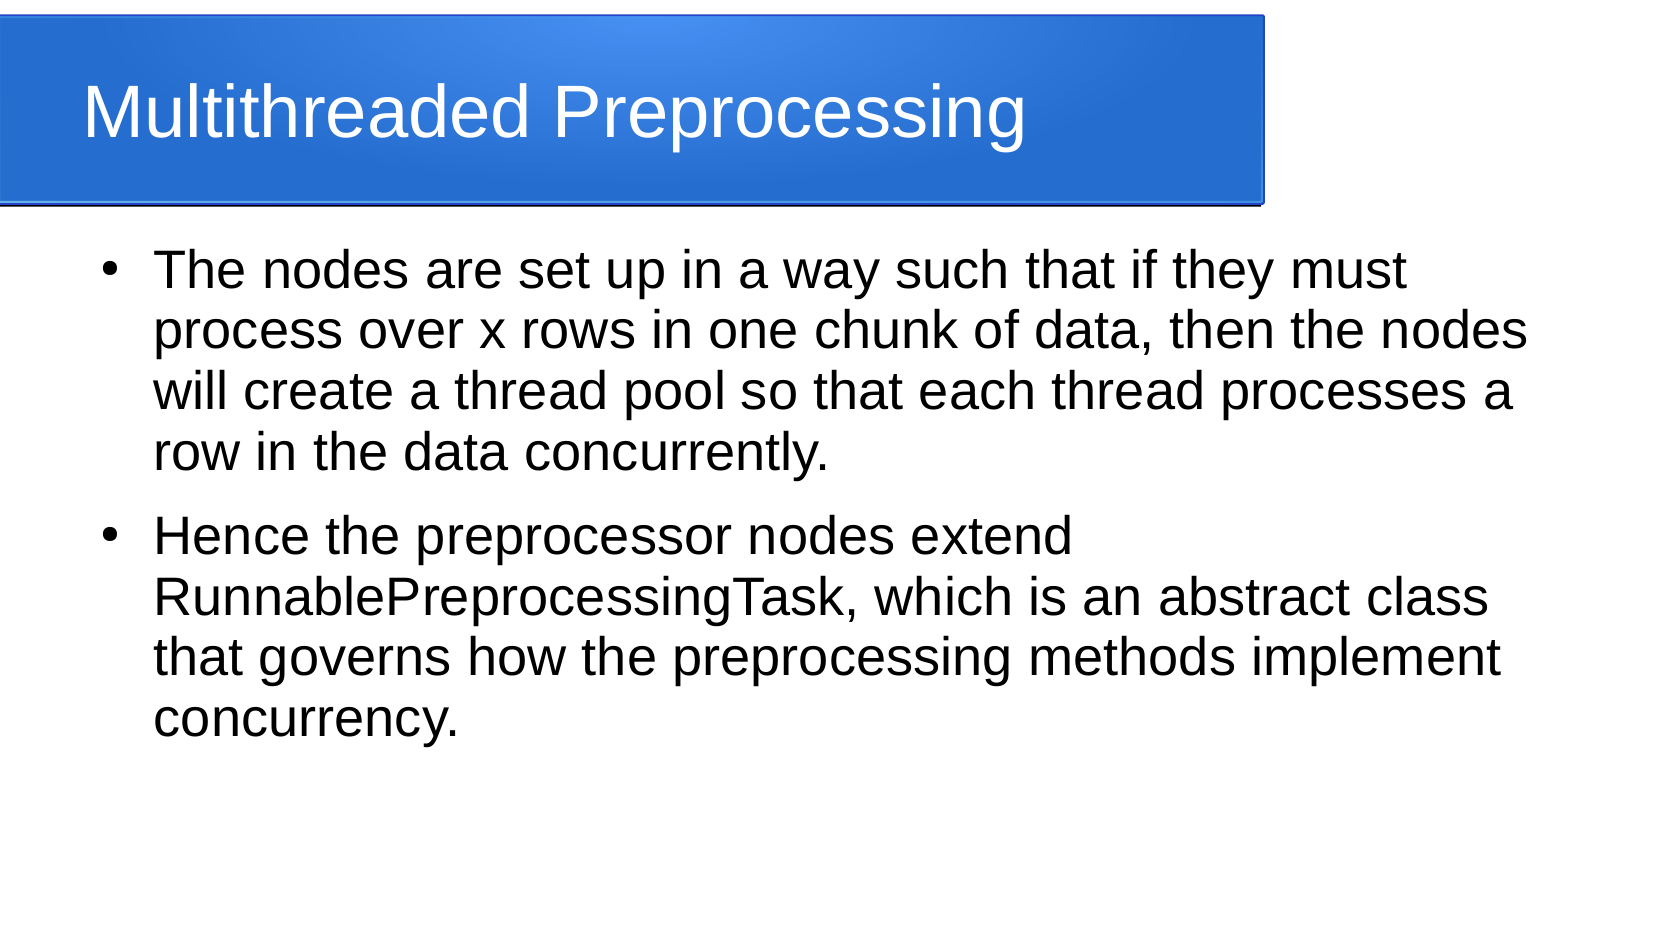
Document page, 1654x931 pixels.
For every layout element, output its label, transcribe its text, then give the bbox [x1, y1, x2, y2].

list The nodes are set up in a way such that if they must process over x rows in one chunk of data, then the nodes will create a thread pool so that each thread processes a row in the data concurrently. Hence the preprocessor nodes extend RunnablePreprocessingTask, which is an abstract class that governs how the preprocessing methods implement concurrency. [82, 239, 1571, 871]
title Multithreaded Preprocessing [82, 35, 1235, 189]
